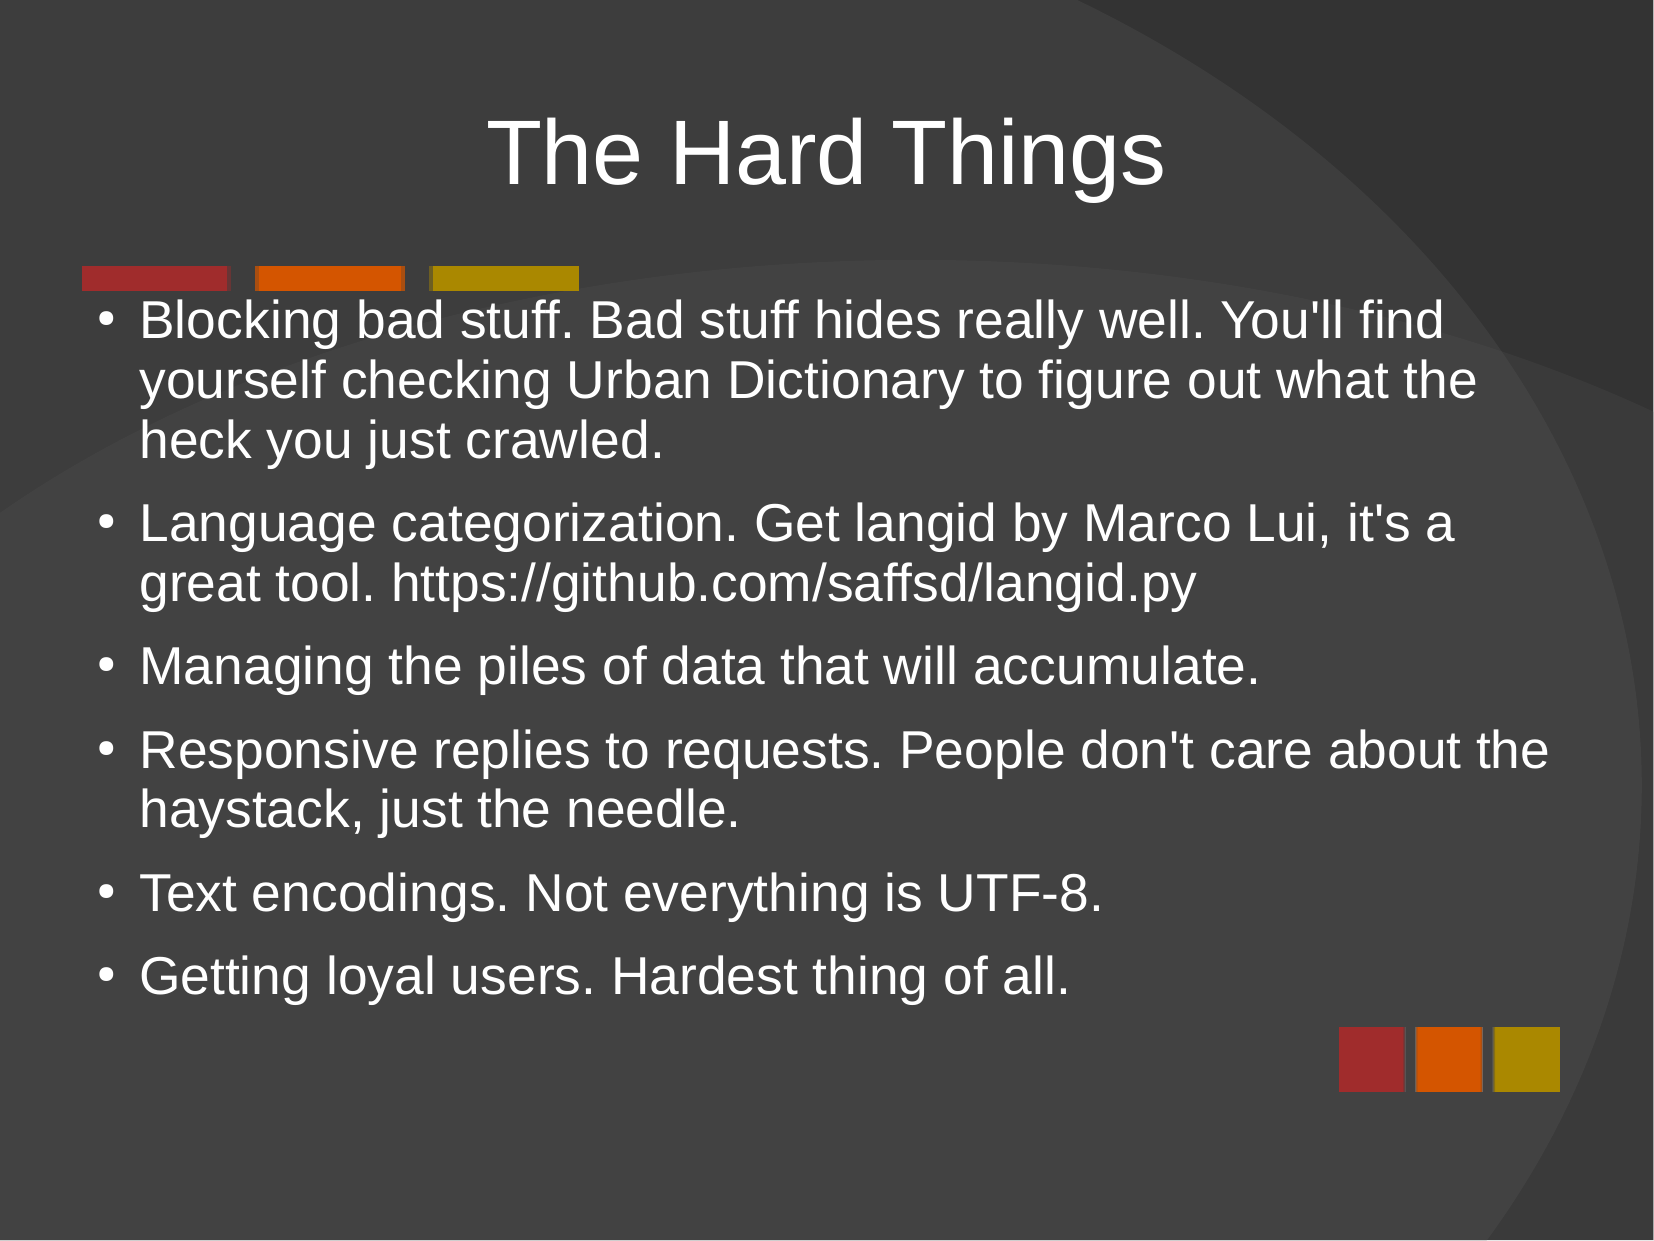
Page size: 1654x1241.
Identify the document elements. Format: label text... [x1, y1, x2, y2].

title The Hard Things [82, 49, 1571, 257]
list Blocking bad stuff. Bad stuff hides really well. You'll find yourself checking Urban Dictionary to figure out what the heck you just crawled. Language categorization. Get langid by Marco Lui, it's a great tool. https://github.com/saffsd/langid.py Managing the piles of data that will accumulate. Responsive replies to requests. People don't care about the haystack, just the needle. Text encodings. Not everything is UTF-8. Getting loyal users. Hardest thing of all. [82, 290, 1571, 1010]
picture [82, 266, 579, 290]
picture [1339, 1027, 1560, 1092]
